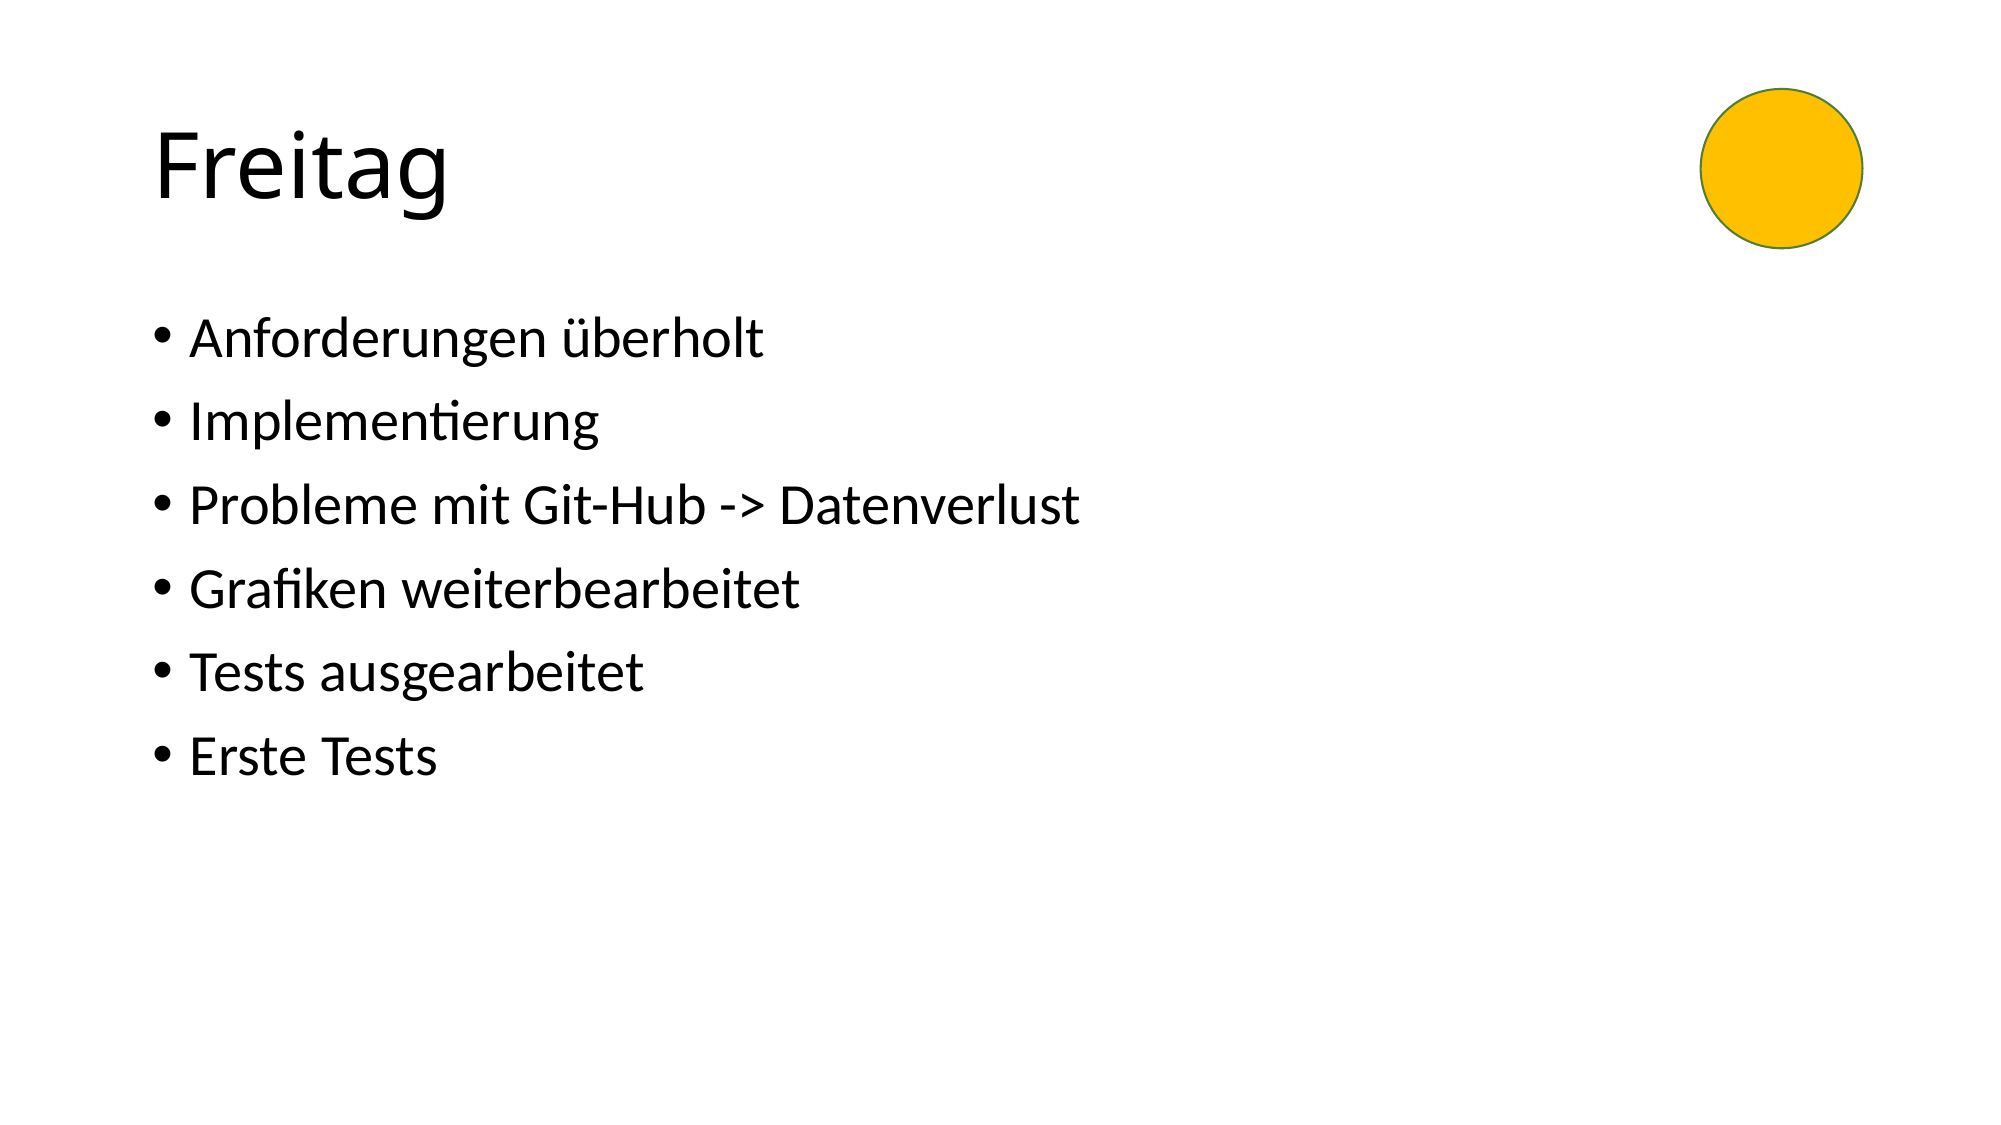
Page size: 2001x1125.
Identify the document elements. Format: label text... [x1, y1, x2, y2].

title Freitag [137, 59, 1863, 278]
list Anforderungen überholt Implementierung Probleme mit Git-Hub -> Datenverlust Grafiken weiterbearbeitet Tests ausgearbeitet Erste Tests [137, 299, 1863, 1014]
text_box [1700, 88, 1863, 249]
